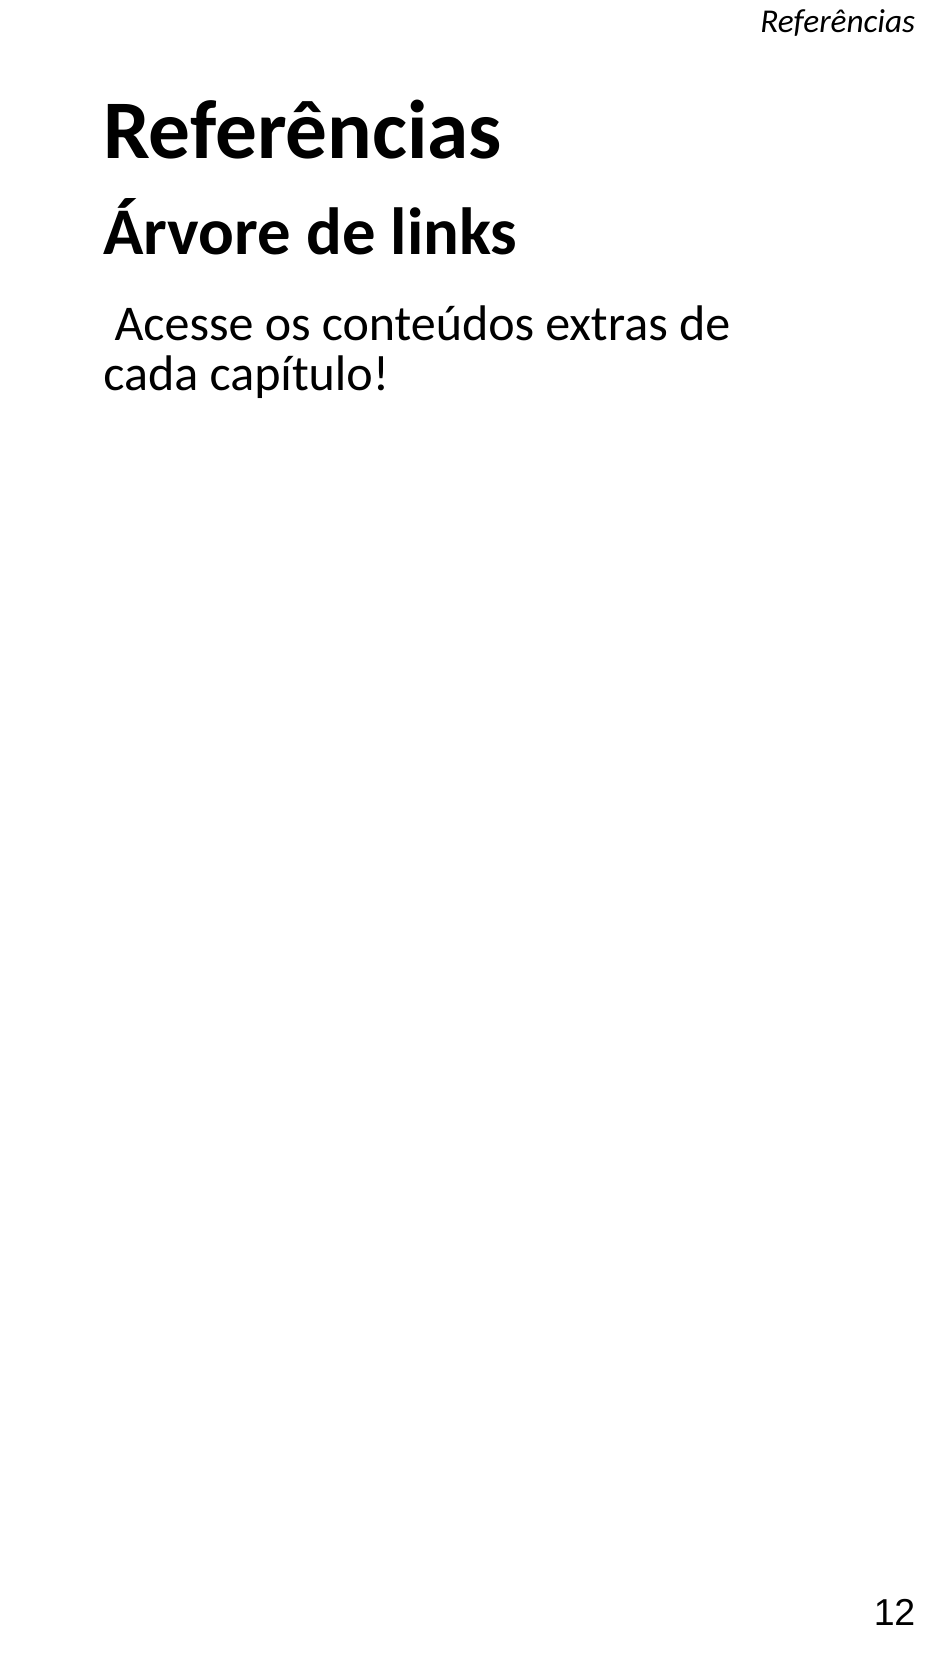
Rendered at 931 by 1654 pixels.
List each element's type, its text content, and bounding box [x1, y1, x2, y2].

text_box Acesse os conteúdos extras de cada capítulo! [88, 295, 827, 1536]
text_box <número> [729, 1583, 931, 1654]
text_box Árvore de links [88, 197, 739, 279]
text_box Referências [0, 0, 931, 60]
text_box Referências [88, 88, 739, 187]
